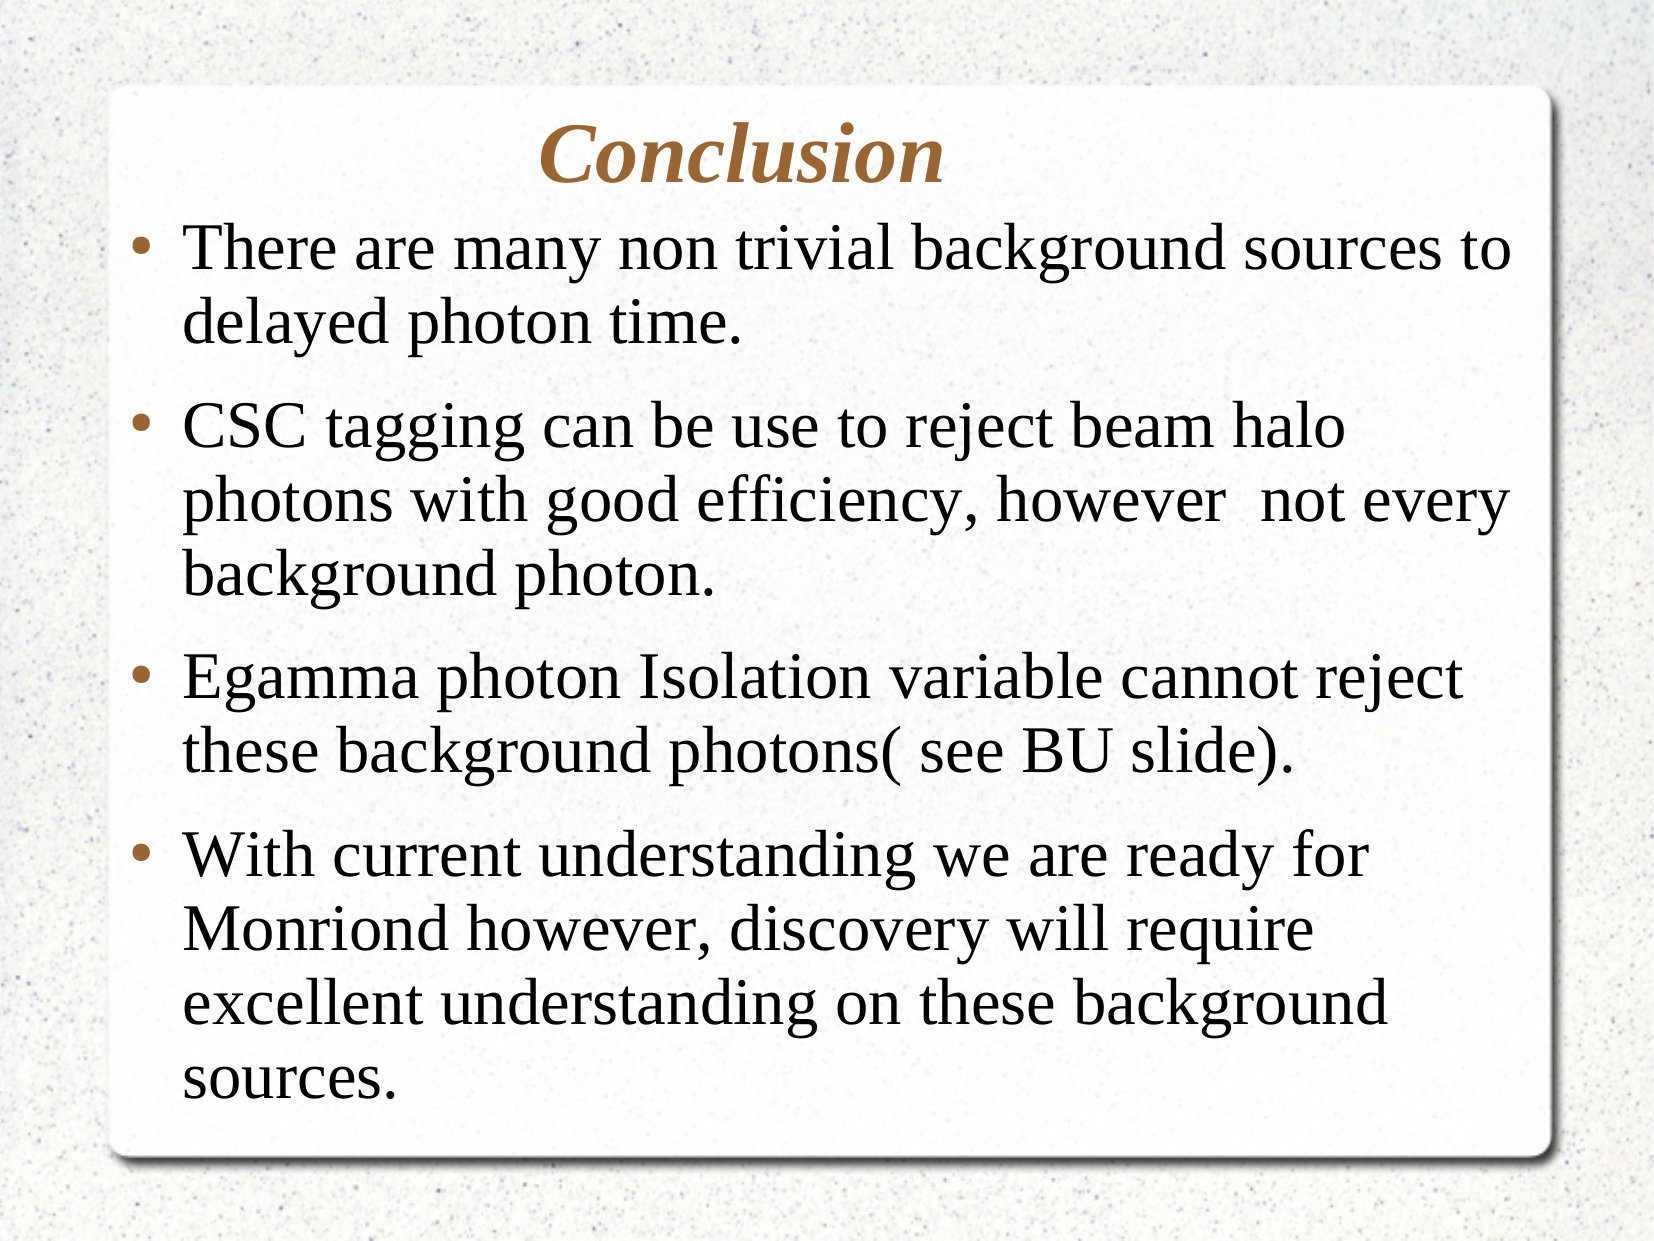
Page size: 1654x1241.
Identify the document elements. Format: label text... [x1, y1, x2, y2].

list There are many non trivial background sources to delayed photon time. CSC tagging can be use to reject beam halo photons with good efficiency, however not every background photon. Egamma photon Isolation variable cannot reject these background photons( see BU slide). With current understanding we are ready for Monriond however, discovery will require excellent understanding on these background sources. [111, 210, 1531, 1116]
title Conclusion [360, 96, 1126, 210]
picture [0, 0, 1654, 1241]
